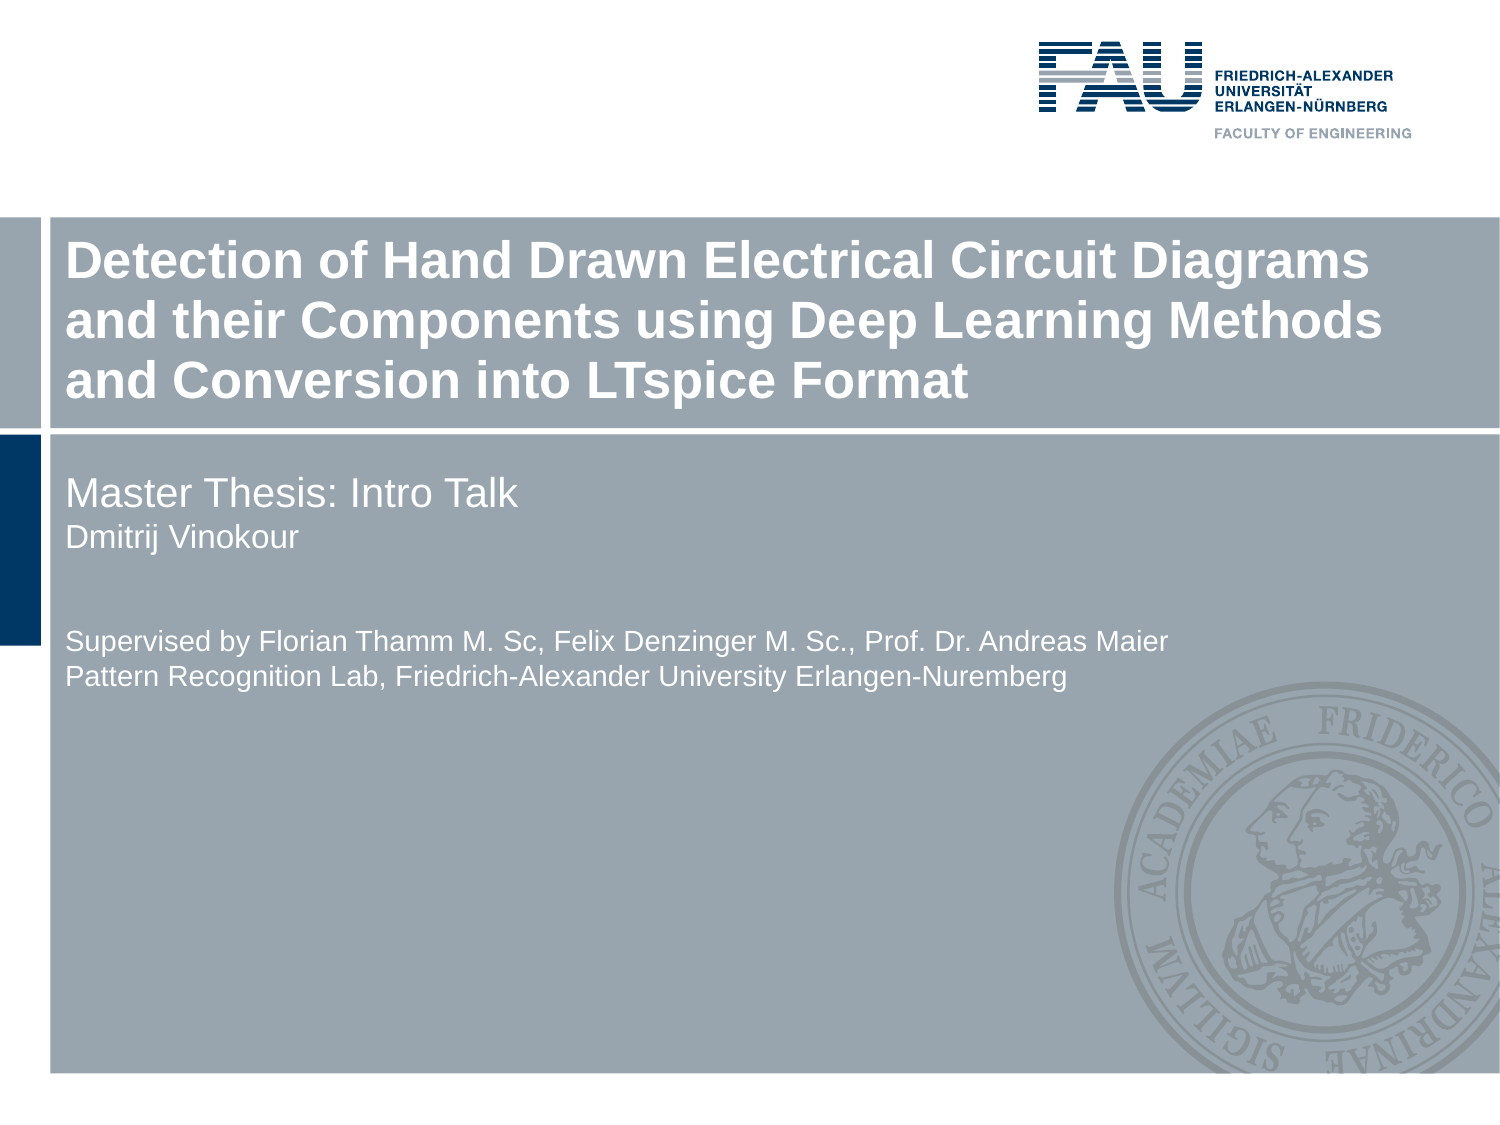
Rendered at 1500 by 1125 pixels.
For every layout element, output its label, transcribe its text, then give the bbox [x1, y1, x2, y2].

text_box Master Thesis: Intro Talk Dmitrij Vinokour Supervised by Florian Thamm M. Sc, Felix Denzinger M. Sc., Prof. Dr. Andreas Maier Pattern Recognition Lab, Friedrich-Alexander University Erlangen-Nuremberg [64, 465, 1471, 839]
text_box Detection of Hand Drawn Electrical Circuit Diagrams and their Components using Deep Learning Methods and Conversion into LTspice Format [64, 229, 1471, 413]
